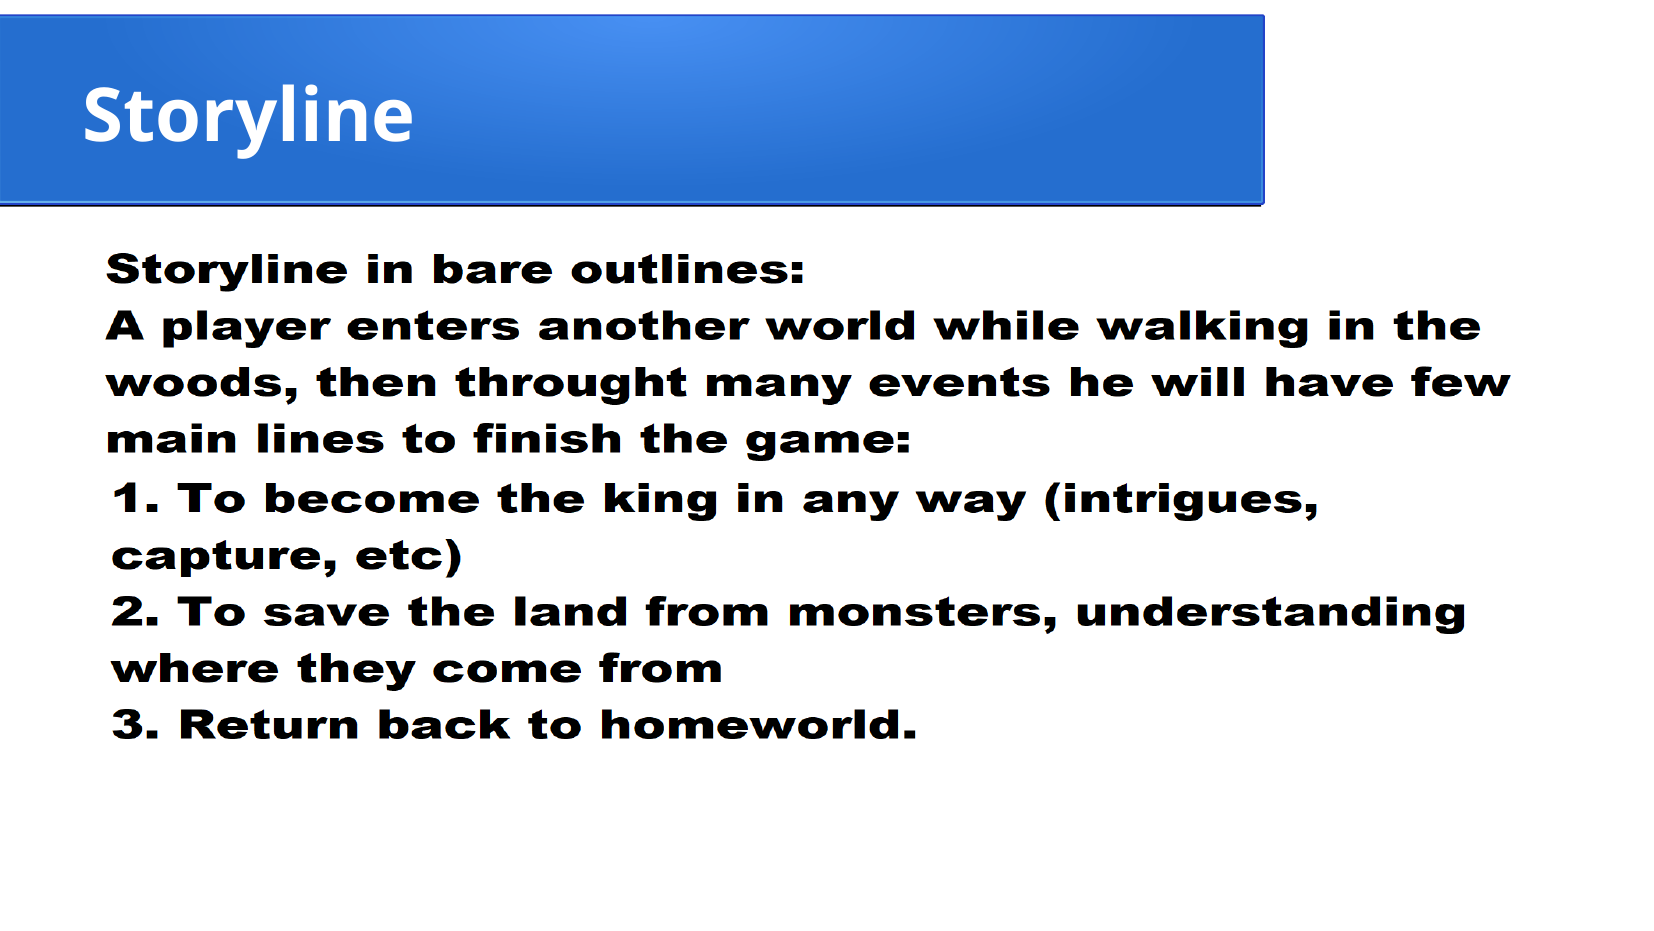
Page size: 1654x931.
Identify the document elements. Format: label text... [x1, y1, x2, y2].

picture [82, 224, 1571, 764]
title Storyline [82, 35, 1235, 189]
